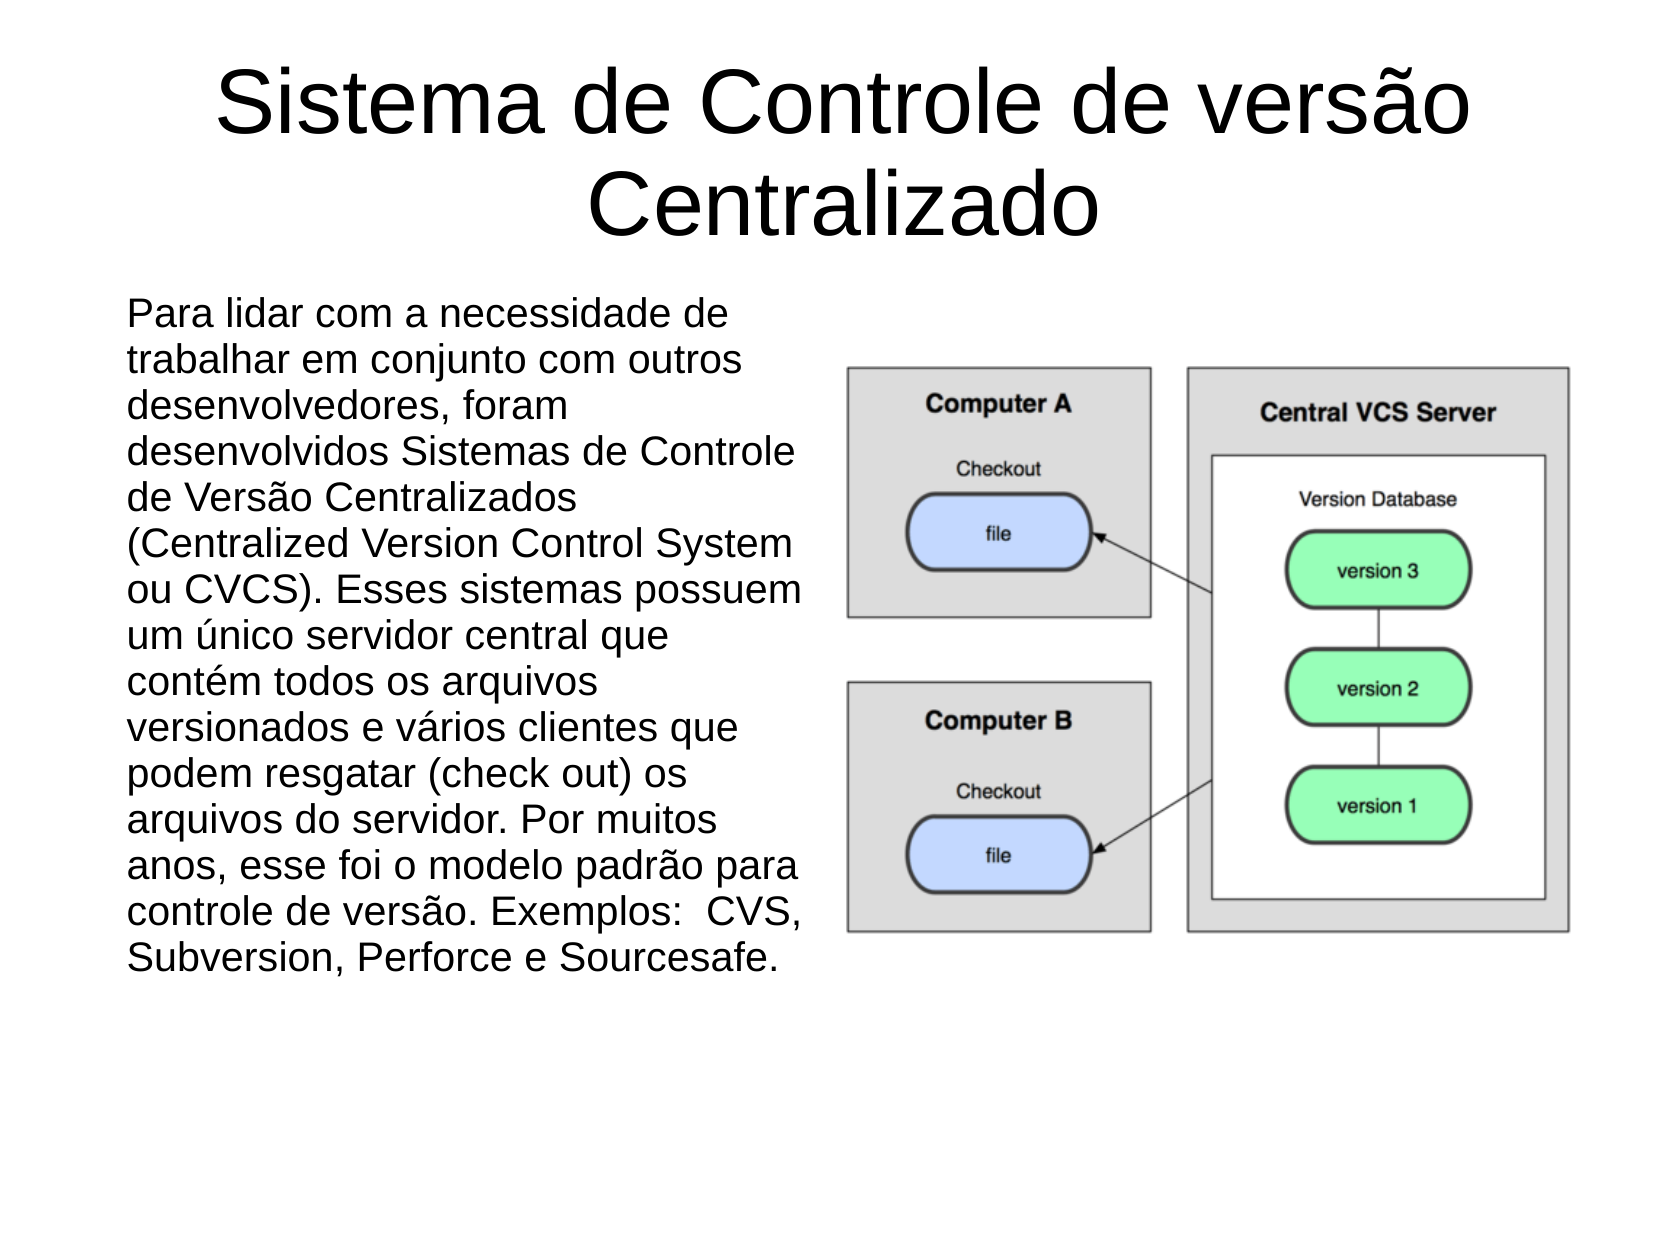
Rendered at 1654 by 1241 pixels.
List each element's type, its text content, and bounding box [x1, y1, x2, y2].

list Para lidar com a necessidade de trabalhar em conjunto com outros desenvolvedores, foram desenvolvidos Sistemas de Controle de Versão Centralizados (Centralized Version Control System ou CVCS). Esses sistemas possuem um único servidor central que contém todos os arquivos versionados e vários clientes que podem resgatar (check out) os arquivos do servidor. Por muitos anos, esse foi o modelo padrão para controle de versão. Exemplos: CVS, Subversion, Perforce e Sourcesafe. [82, 290, 809, 1010]
picture [845, 365, 1572, 935]
title Sistema de Controle de versão Centralizado [82, 49, 1571, 257]
